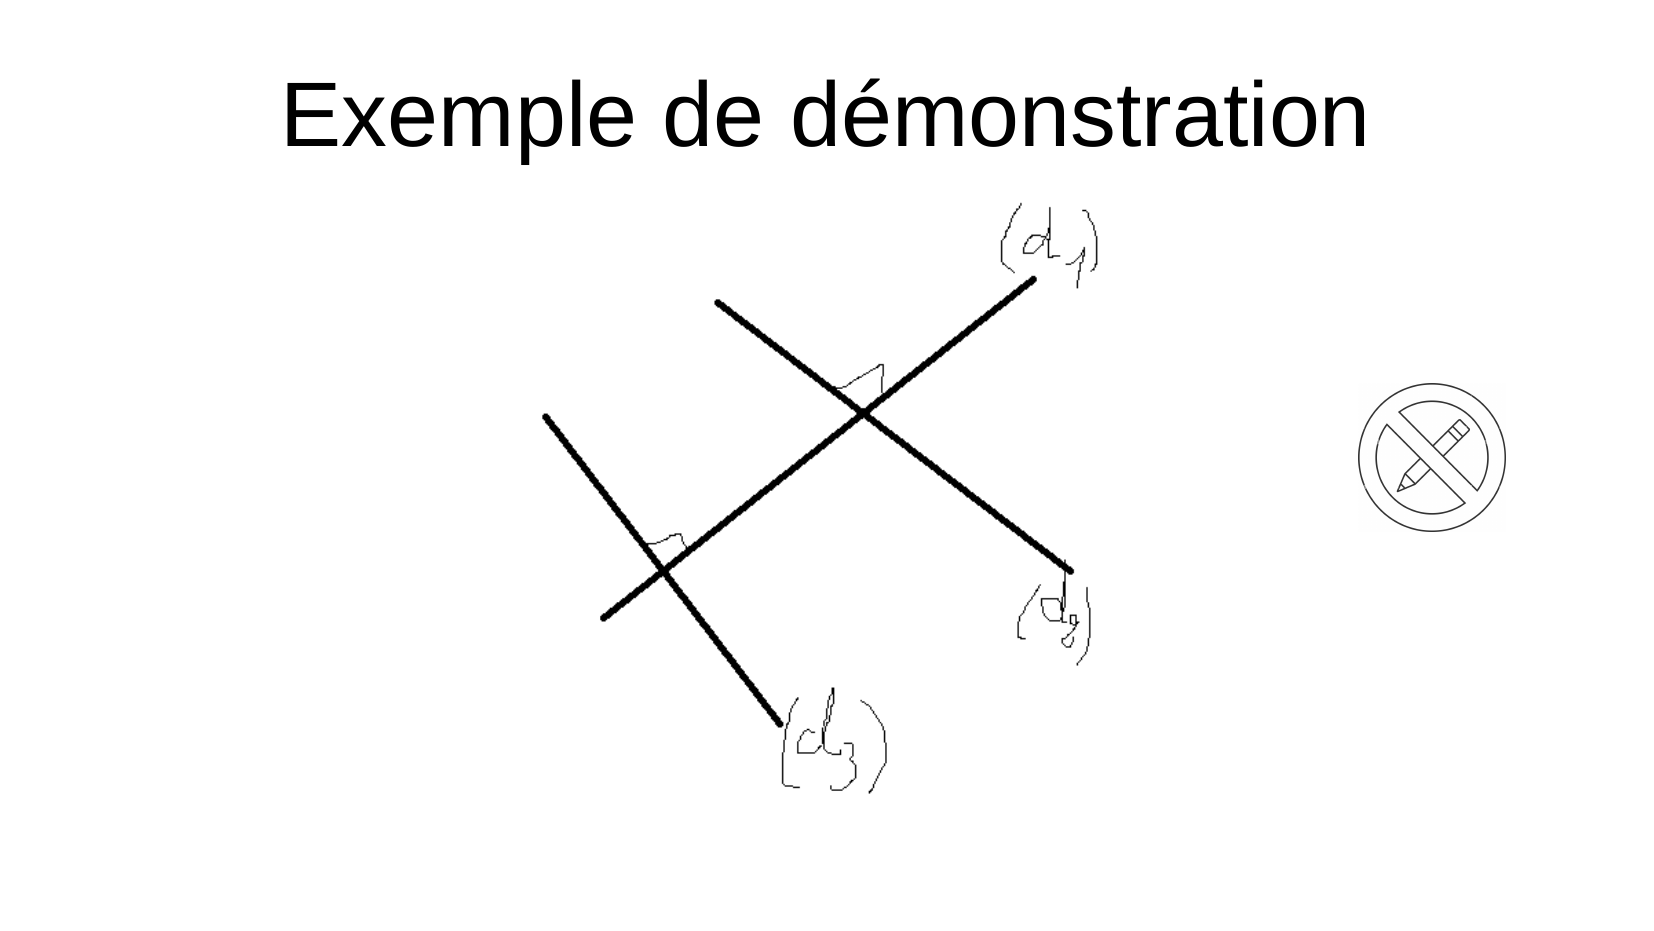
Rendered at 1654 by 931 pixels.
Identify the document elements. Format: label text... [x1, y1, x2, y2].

picture [442, 188, 1154, 886]
title Exemple de démonstration [82, 37, 1571, 193]
picture [1358, 383, 1506, 532]
